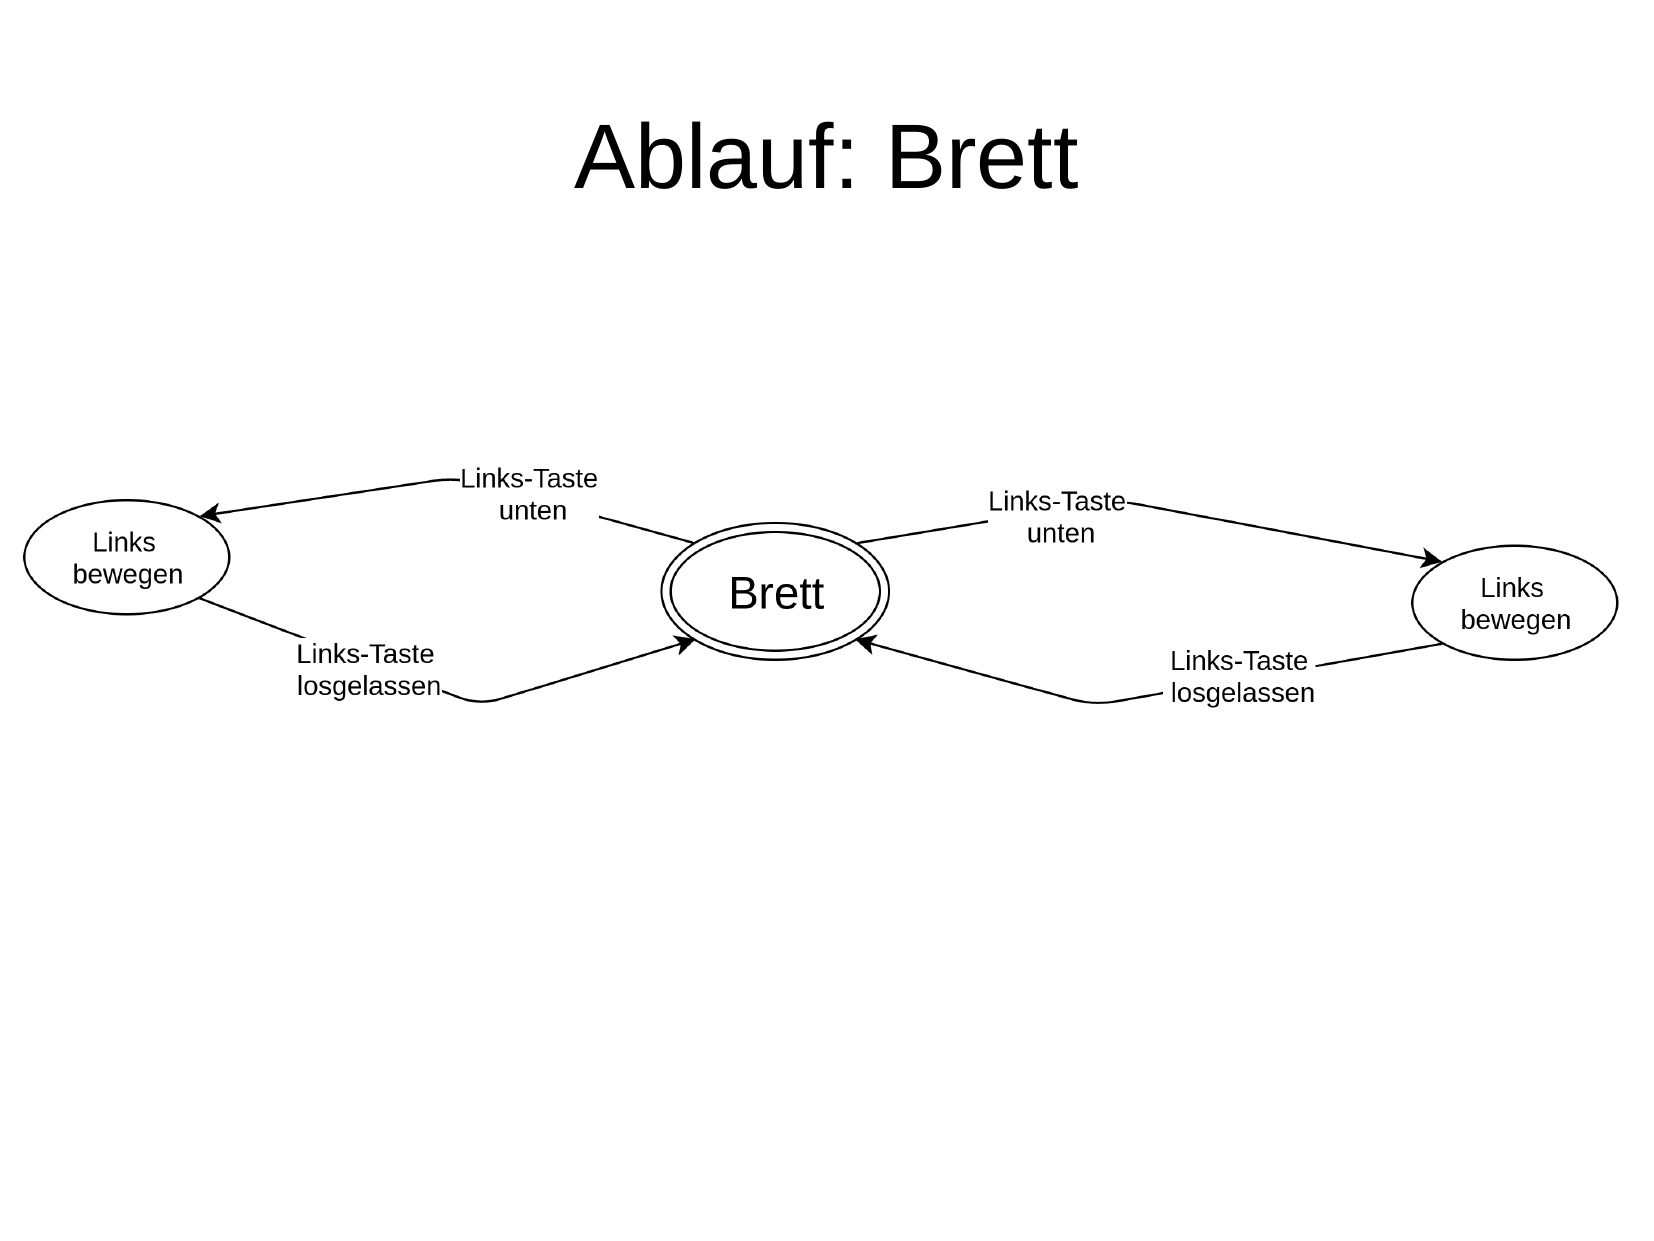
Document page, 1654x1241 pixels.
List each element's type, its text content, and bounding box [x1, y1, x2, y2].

picture [23, 460, 1630, 749]
title Ablauf: Brett [82, 52, 1571, 260]
